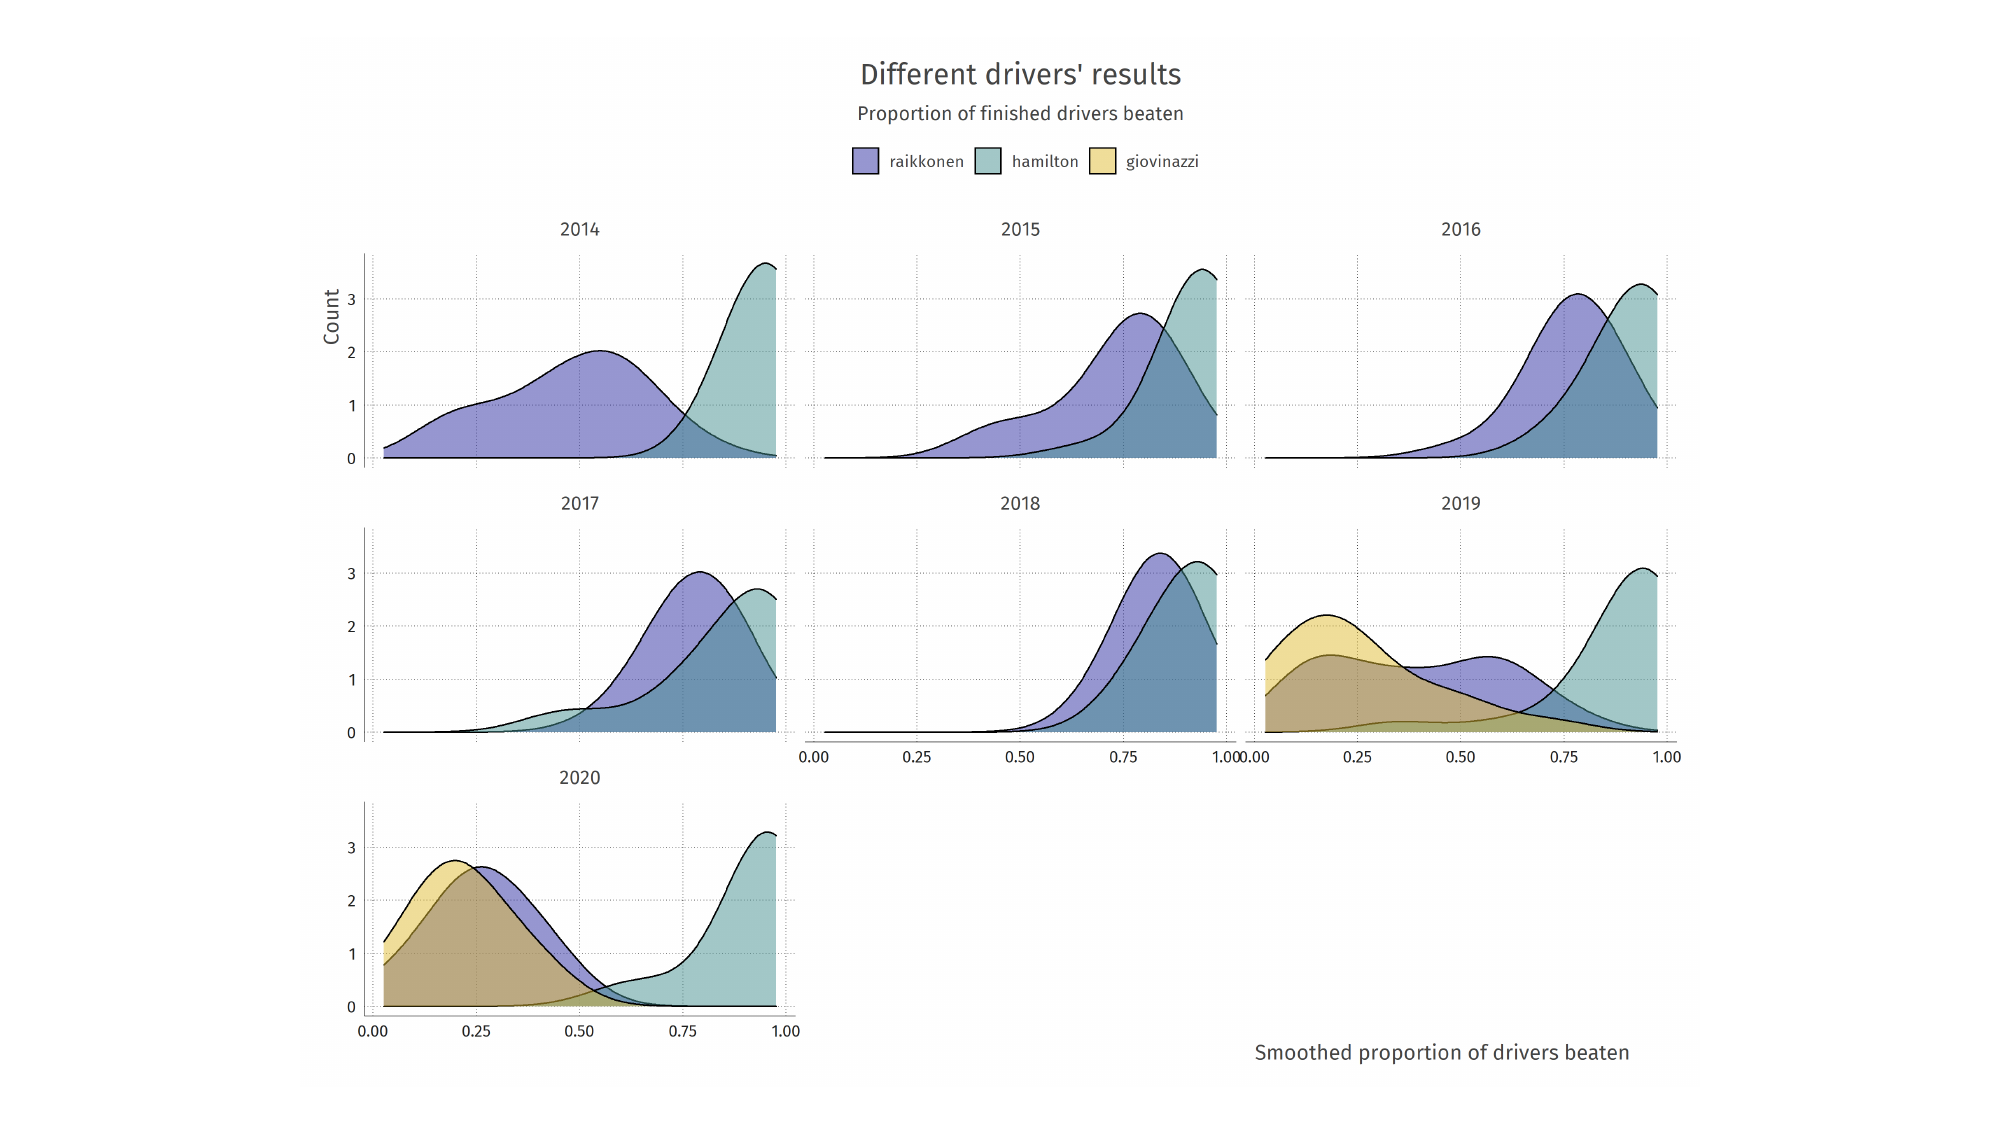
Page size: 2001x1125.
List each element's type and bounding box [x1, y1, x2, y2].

picture [300, 38, 1700, 1088]
